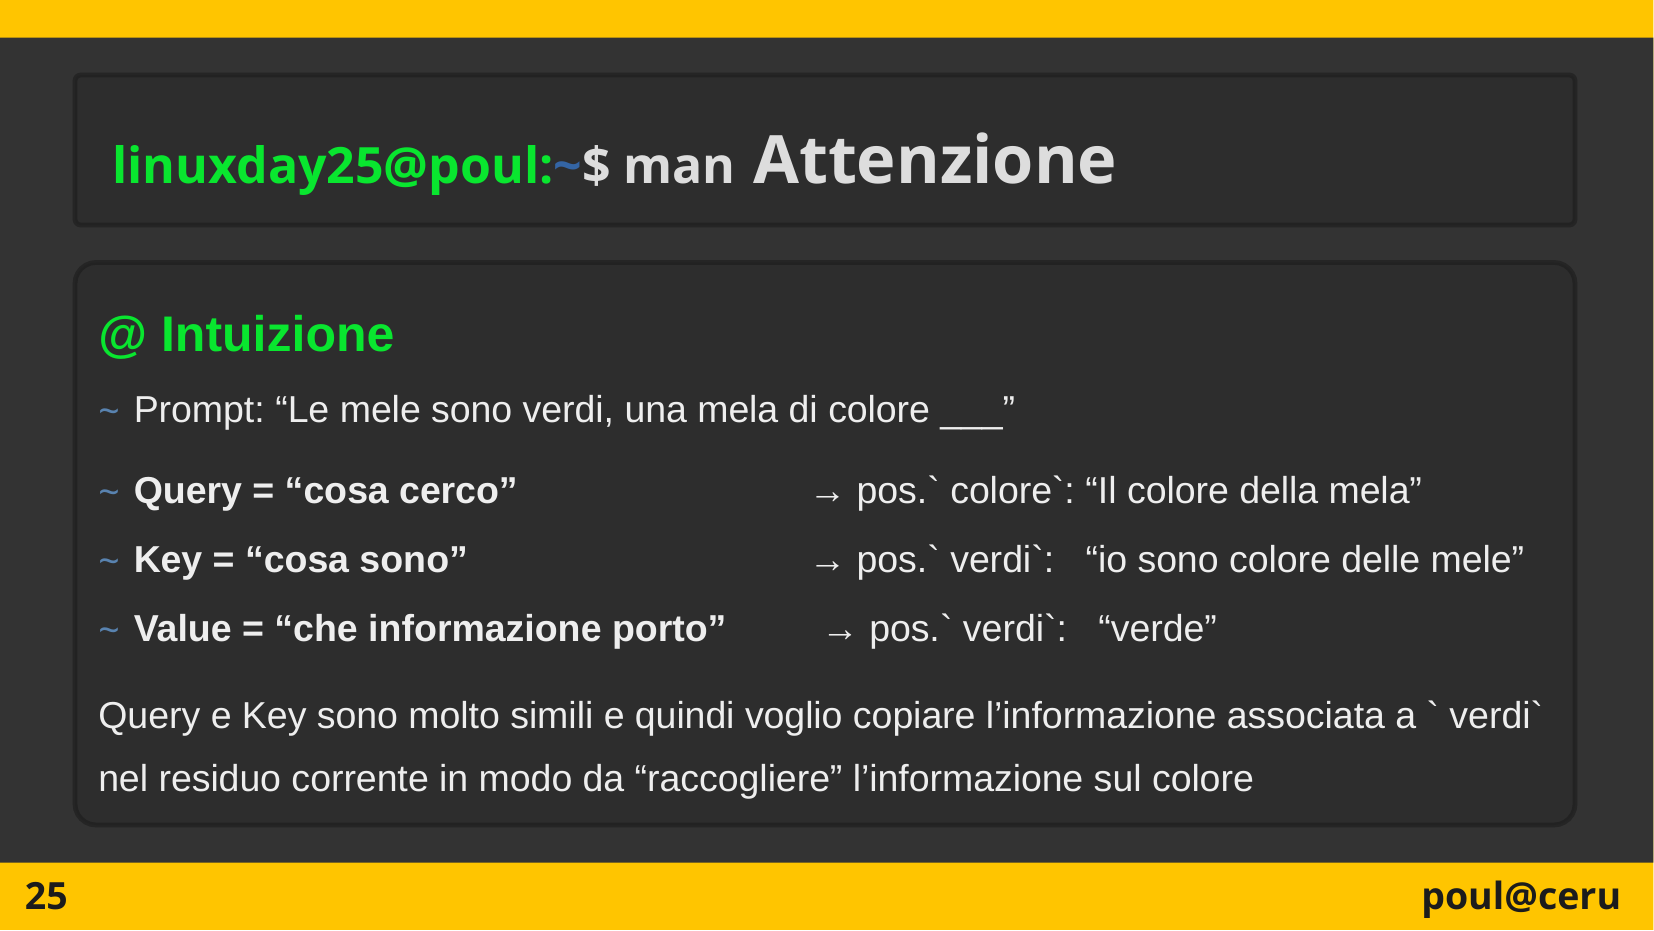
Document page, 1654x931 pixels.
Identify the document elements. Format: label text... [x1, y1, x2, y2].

text_box <number> [10, 862, 638, 931]
text_box [0, 37, 1654, 863]
title linuxday25@poul:~$ man Attenzione [112, 107, 1538, 194]
text_box poul@ceru [975, 862, 1637, 931]
text_box @ Intuizione Prompt: “Le mele sono verdi, una mela di colore ___” Query = “cosa cerco” → pos.` colore`: “Il colore della mela” Key = “cosa sono” → pos.` verdi`: “io sono colore delle mele” Value = “che informazione porto” → pos.` verdi`: “verde” Query e Key sono molto simili e quindi voglio copiare l’informazione associata a ` verdi` nel residuo corrente in modo da “raccogliere” l’informazione sul colore [75, 262, 1576, 826]
